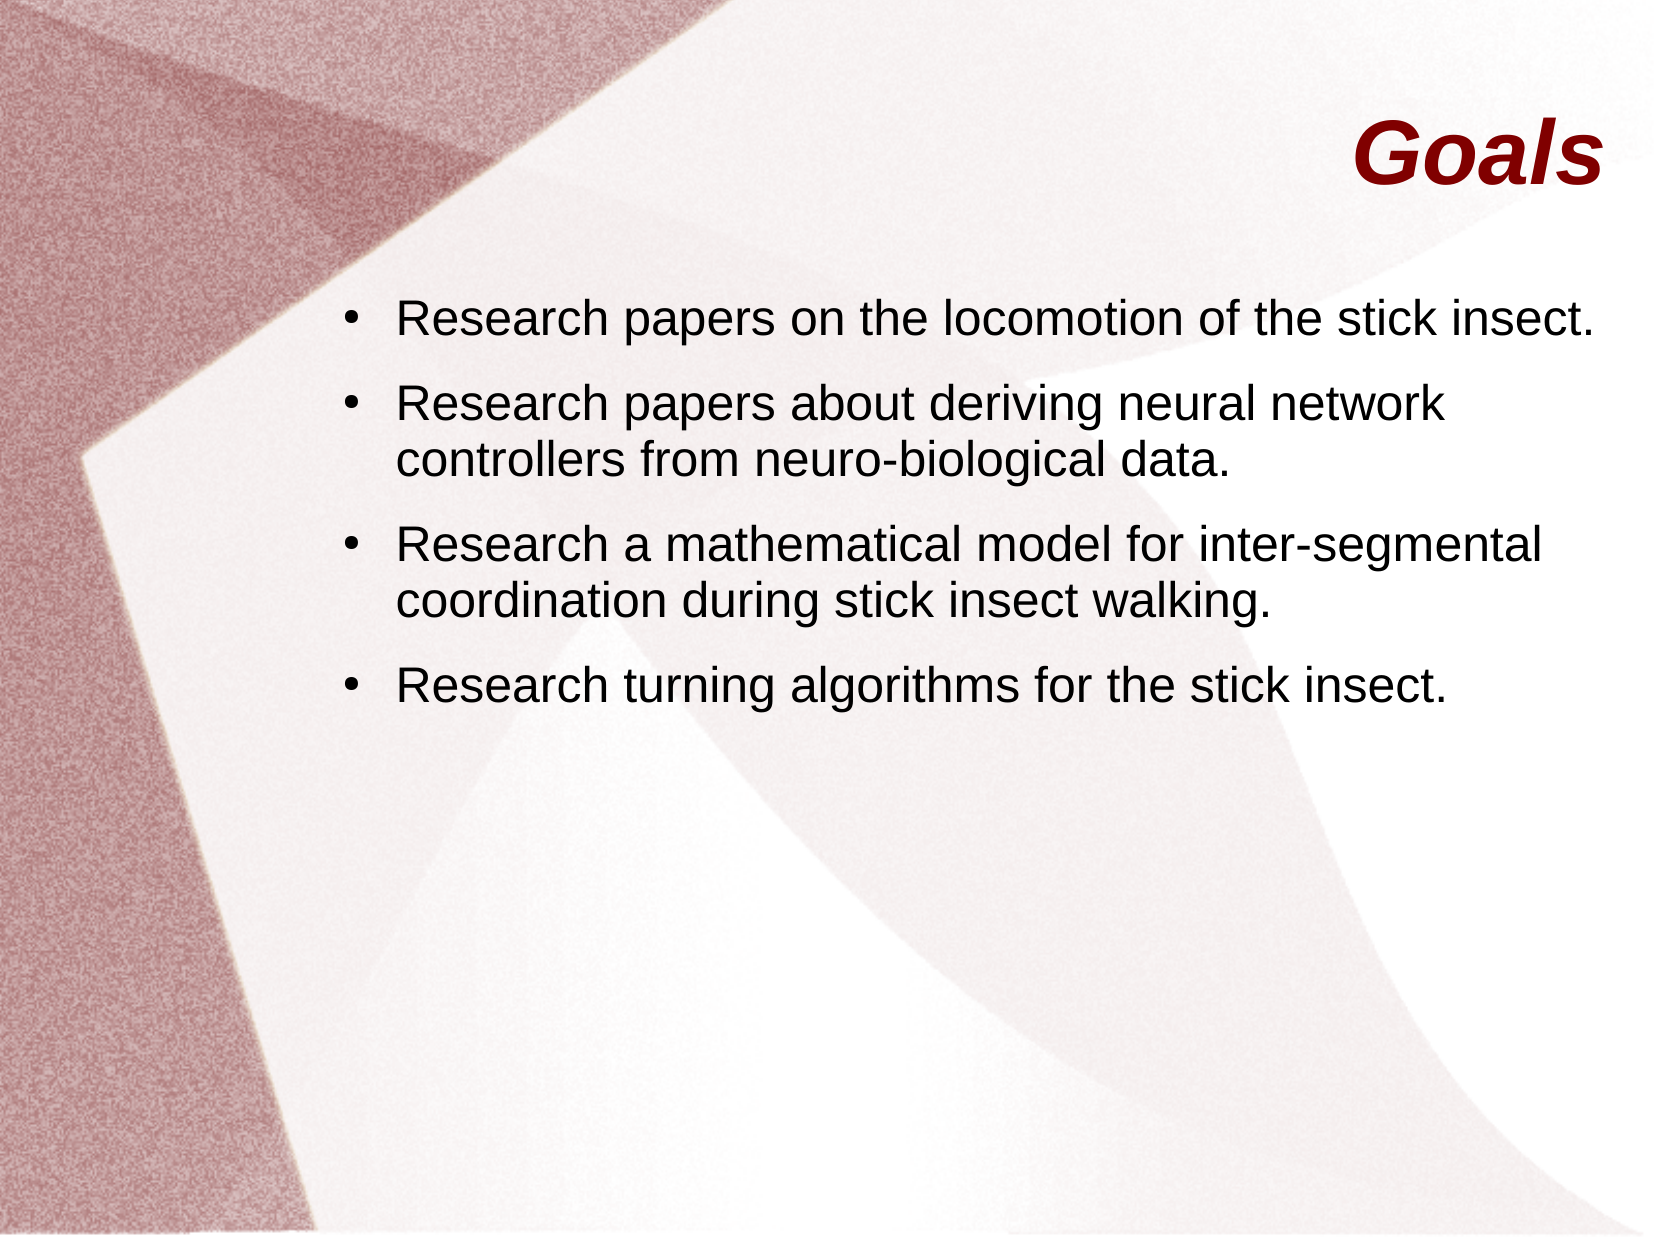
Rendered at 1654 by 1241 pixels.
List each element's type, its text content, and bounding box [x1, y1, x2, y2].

picture [0, 0, 1654, 1241]
title Goals [596, 49, 1607, 257]
list Research papers on the locomotion of the stick insect. Research papers about deriving neural network controllers from neuro-biological data. Research a mathematical model for inter-segmental coordination during stick insect walking. Research turning algorithms for the stick insect. [324, 290, 1601, 1241]
